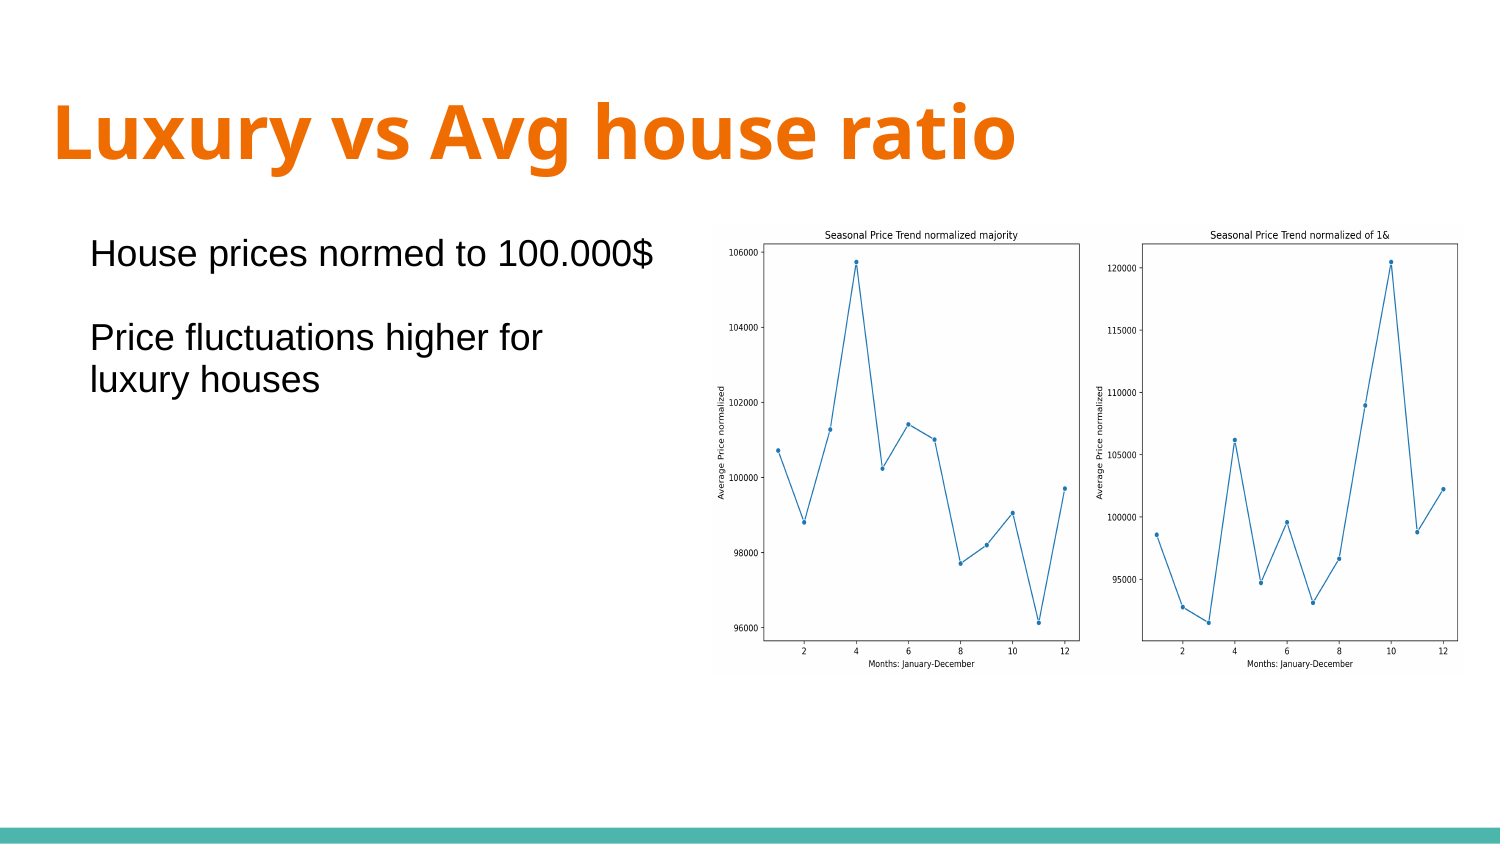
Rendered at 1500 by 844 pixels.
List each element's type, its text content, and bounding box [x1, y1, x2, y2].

title Luxury vs Avg house ratio [51, 72, 1449, 189]
picture [712, 224, 1463, 676]
text_box House prices normed to 100.000$ Price fluctuations higher for luxury houses [75, 225, 676, 788]
